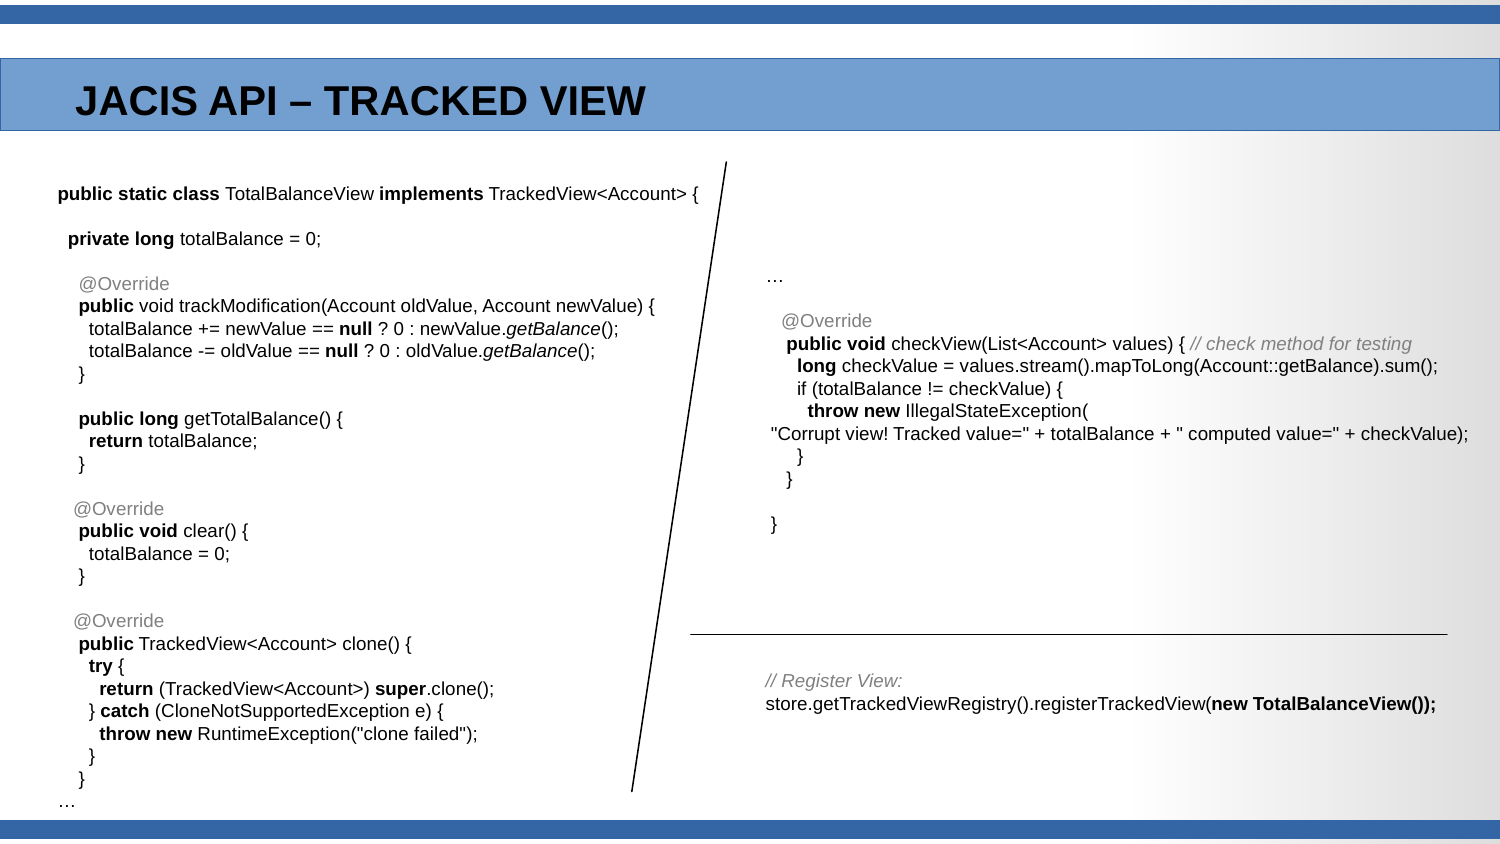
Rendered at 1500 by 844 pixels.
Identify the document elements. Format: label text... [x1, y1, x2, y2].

text_box … @Override public void checkView(List<Account> values) { // check method for testing long checkValue = values.stream().mapToLong(Account::getBalance).sum(); if (totalBalance != checkValue) { throw new IllegalStateException( "Corrupt view! Tracked value=" + totalBalance + " computed value=" + checkValue); } } } // Register View: store.getTrackedViewRegistry().registerTrackedView(new TotalBalanceView()); [750, 256, 1500, 722]
text_box public static class TotalBalanceView implements TrackedView<Account> { private long totalBalance = 0; @Override public void trackModification(Account oldValue, Account newValue) { totalBalance += newValue == null ? 0 : newValue.getBalance(); totalBalance -= oldValue == null ? 0 : oldValue.getBalance(); } public long getTotalBalance() { return totalBalance; } @Override public void clear() { totalBalance = 0; } @Override public TrackedView<Account> clone() { try { return (TrackedView<Account>) super.clone(); } catch (CloneNotSupportedException e) { throw new RuntimeException("clone failed"); } } … [42, 173, 739, 819]
title JACIS API – tracked view [63, 52, 1199, 151]
